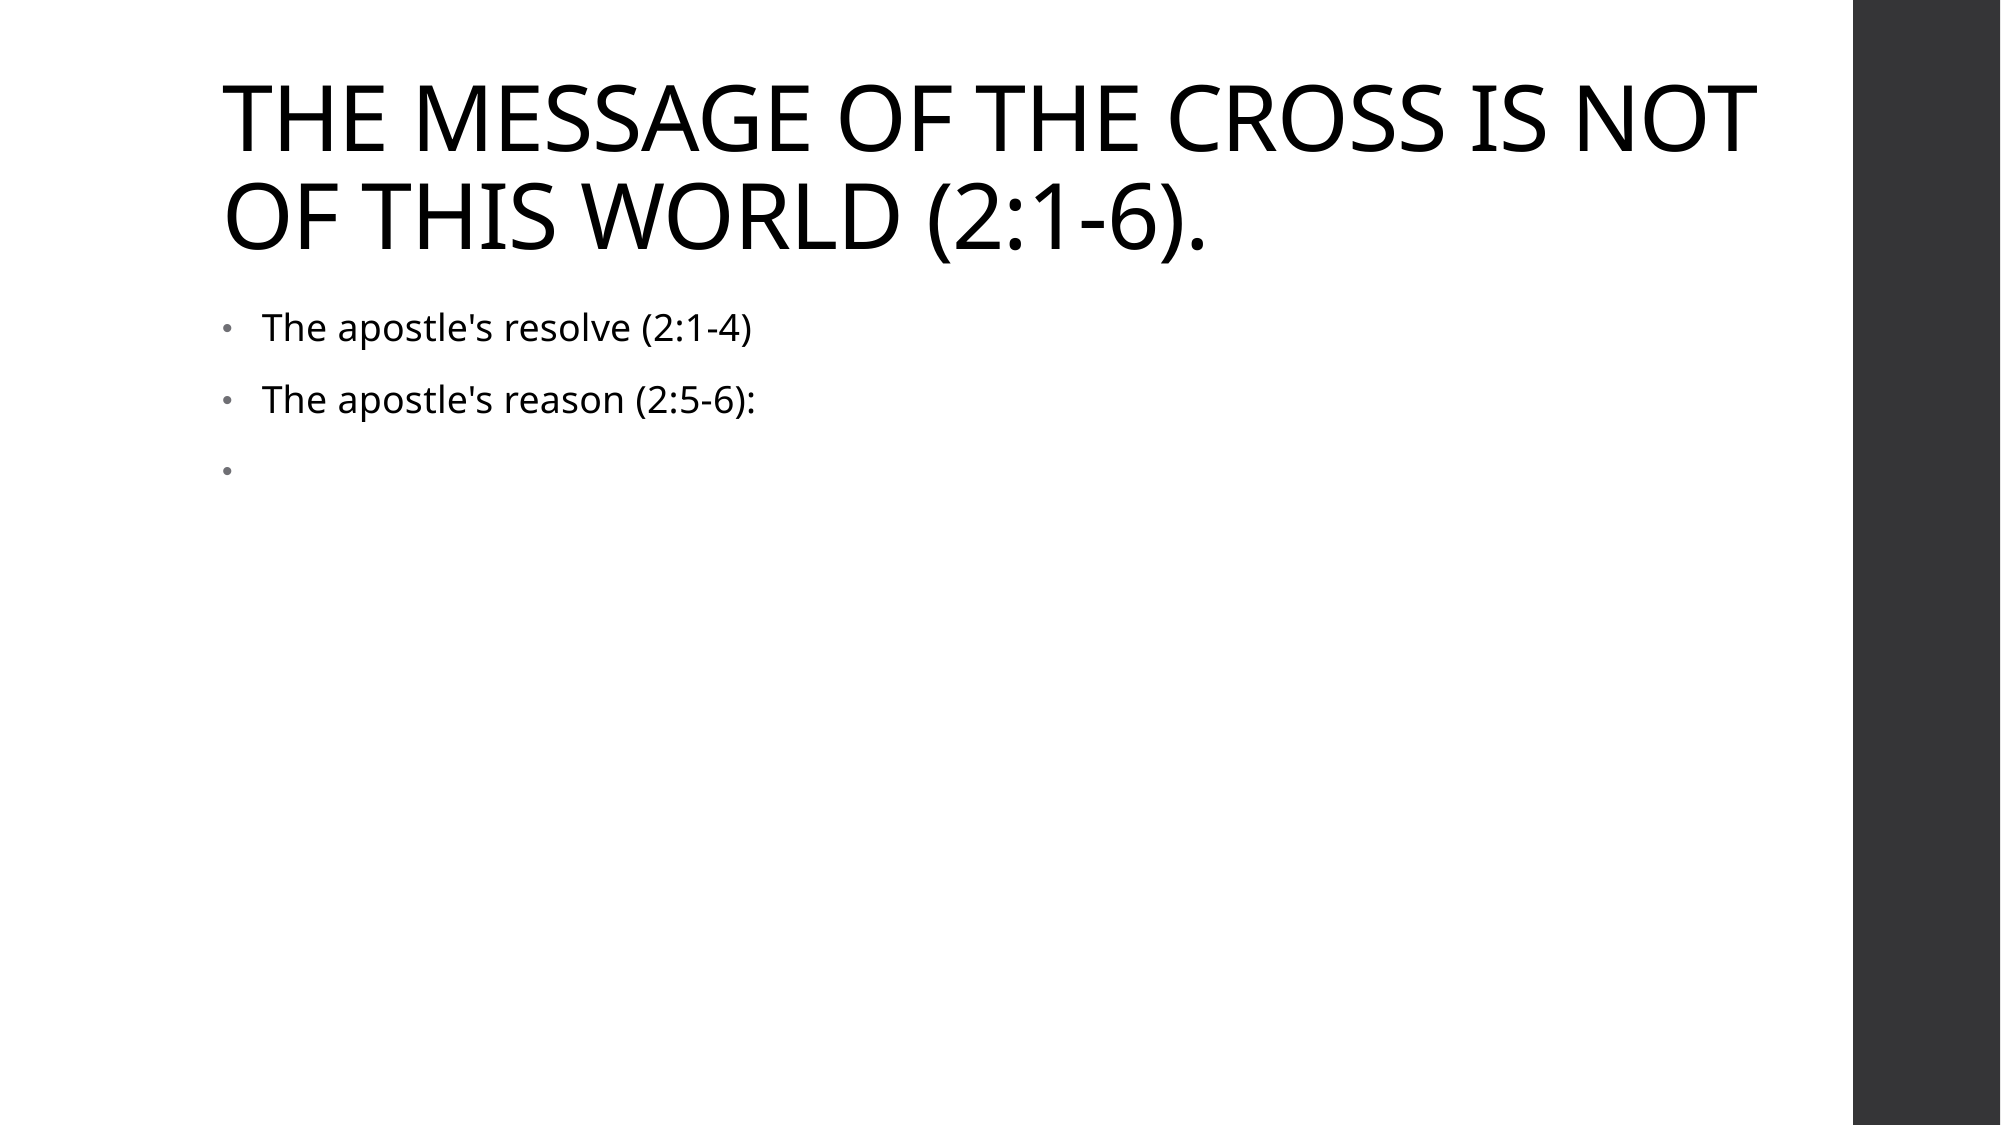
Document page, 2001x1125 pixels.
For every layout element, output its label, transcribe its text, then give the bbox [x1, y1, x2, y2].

title THE MESSAGE OF THE CROSS IS NOT OF THIS WORLD (2:1-6). [206, 60, 1797, 278]
list The apostle's resolve (2:1-4) The apostle's reason (2:5-6): [206, 299, 1617, 1014]
